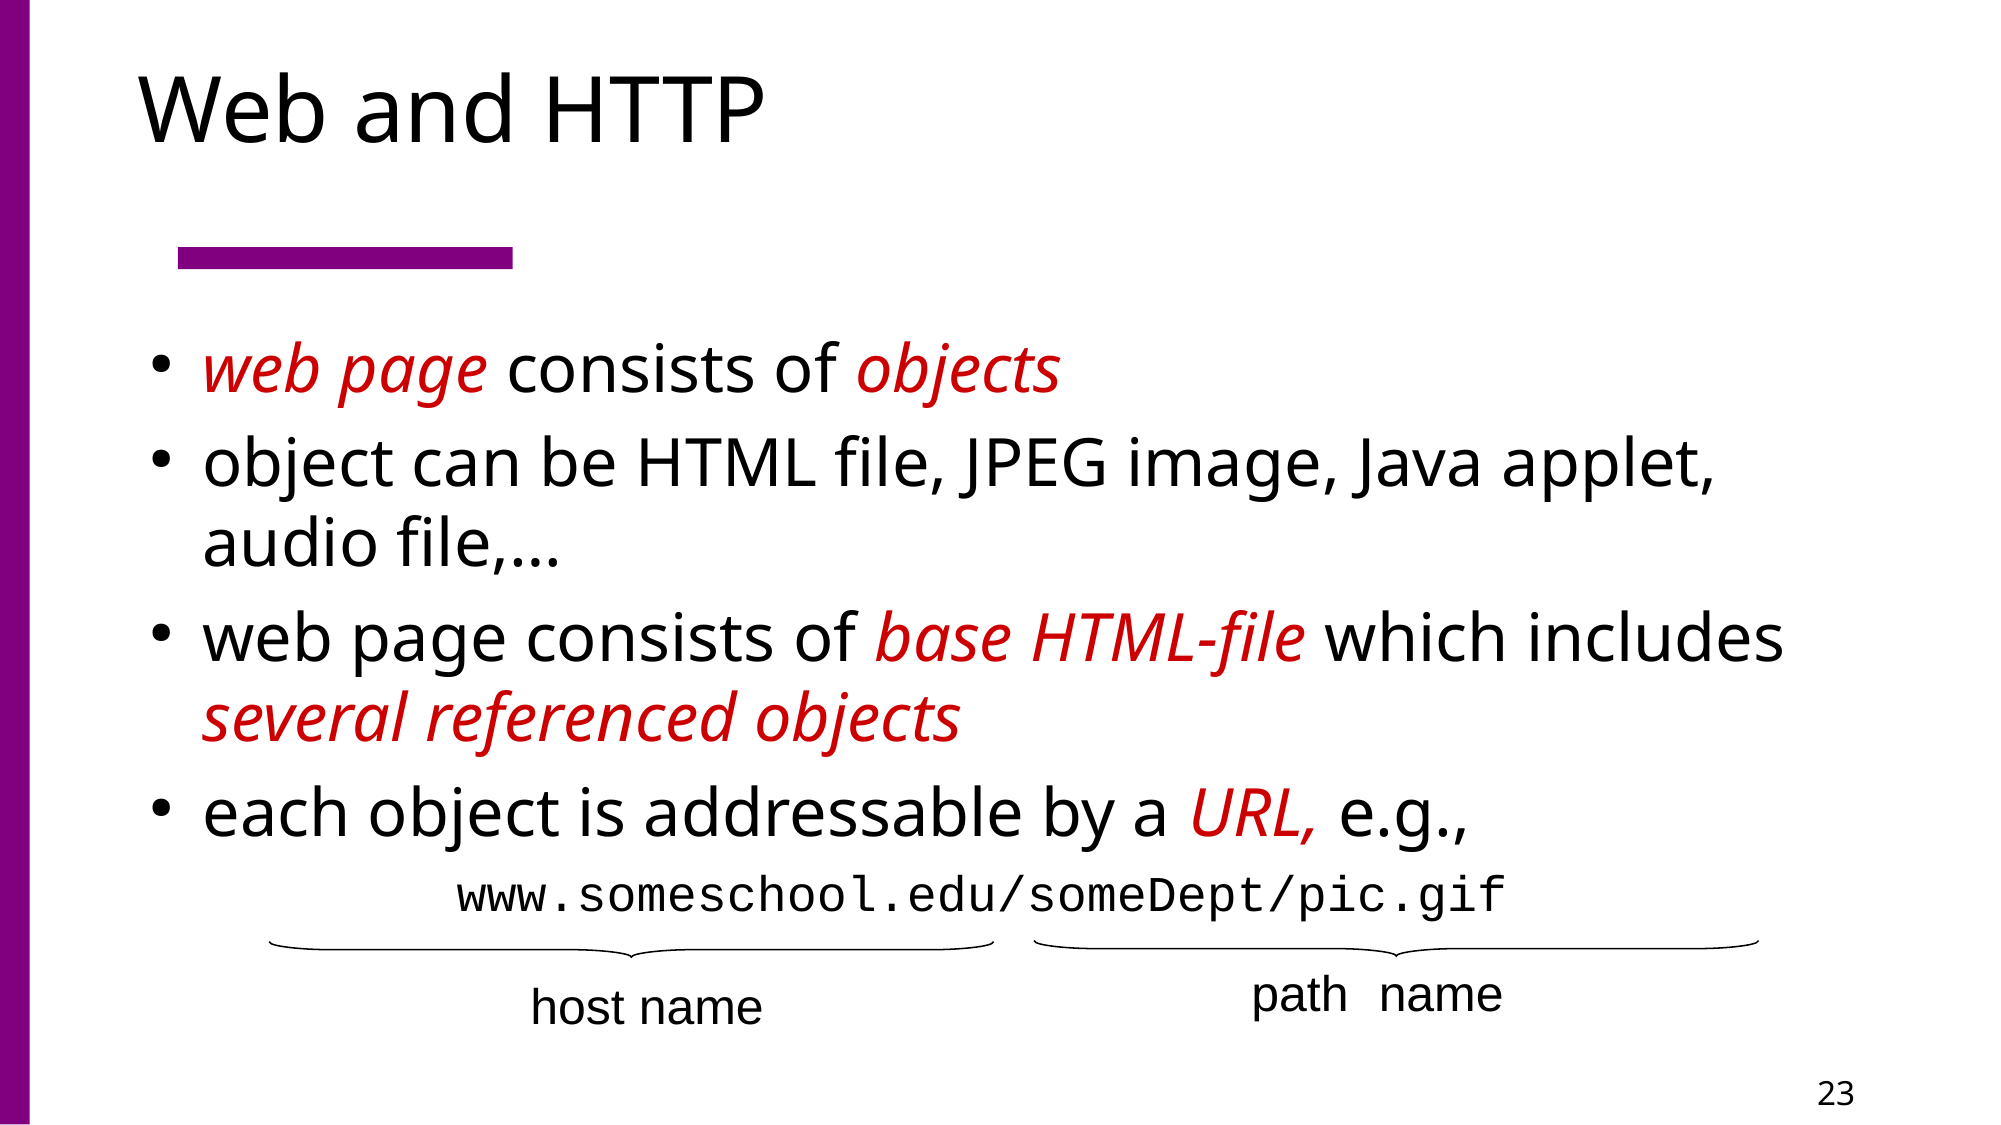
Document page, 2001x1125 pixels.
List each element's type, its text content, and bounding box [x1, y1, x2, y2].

text_box path name [1236, 953, 1519, 1030]
text_box www.someschool.edu/someDept/pic.gif [441, 853, 1522, 930]
text_box host name [515, 966, 779, 1043]
list web page consists of objects object can be HTML file, JPEG image, Java applet, audio file,… web page consists of base HTML-file which includes several referenced objects each object is addressable by a URL, e.g., [116, 223, 1817, 986]
title Web and HTTP [87, 33, 1788, 180]
